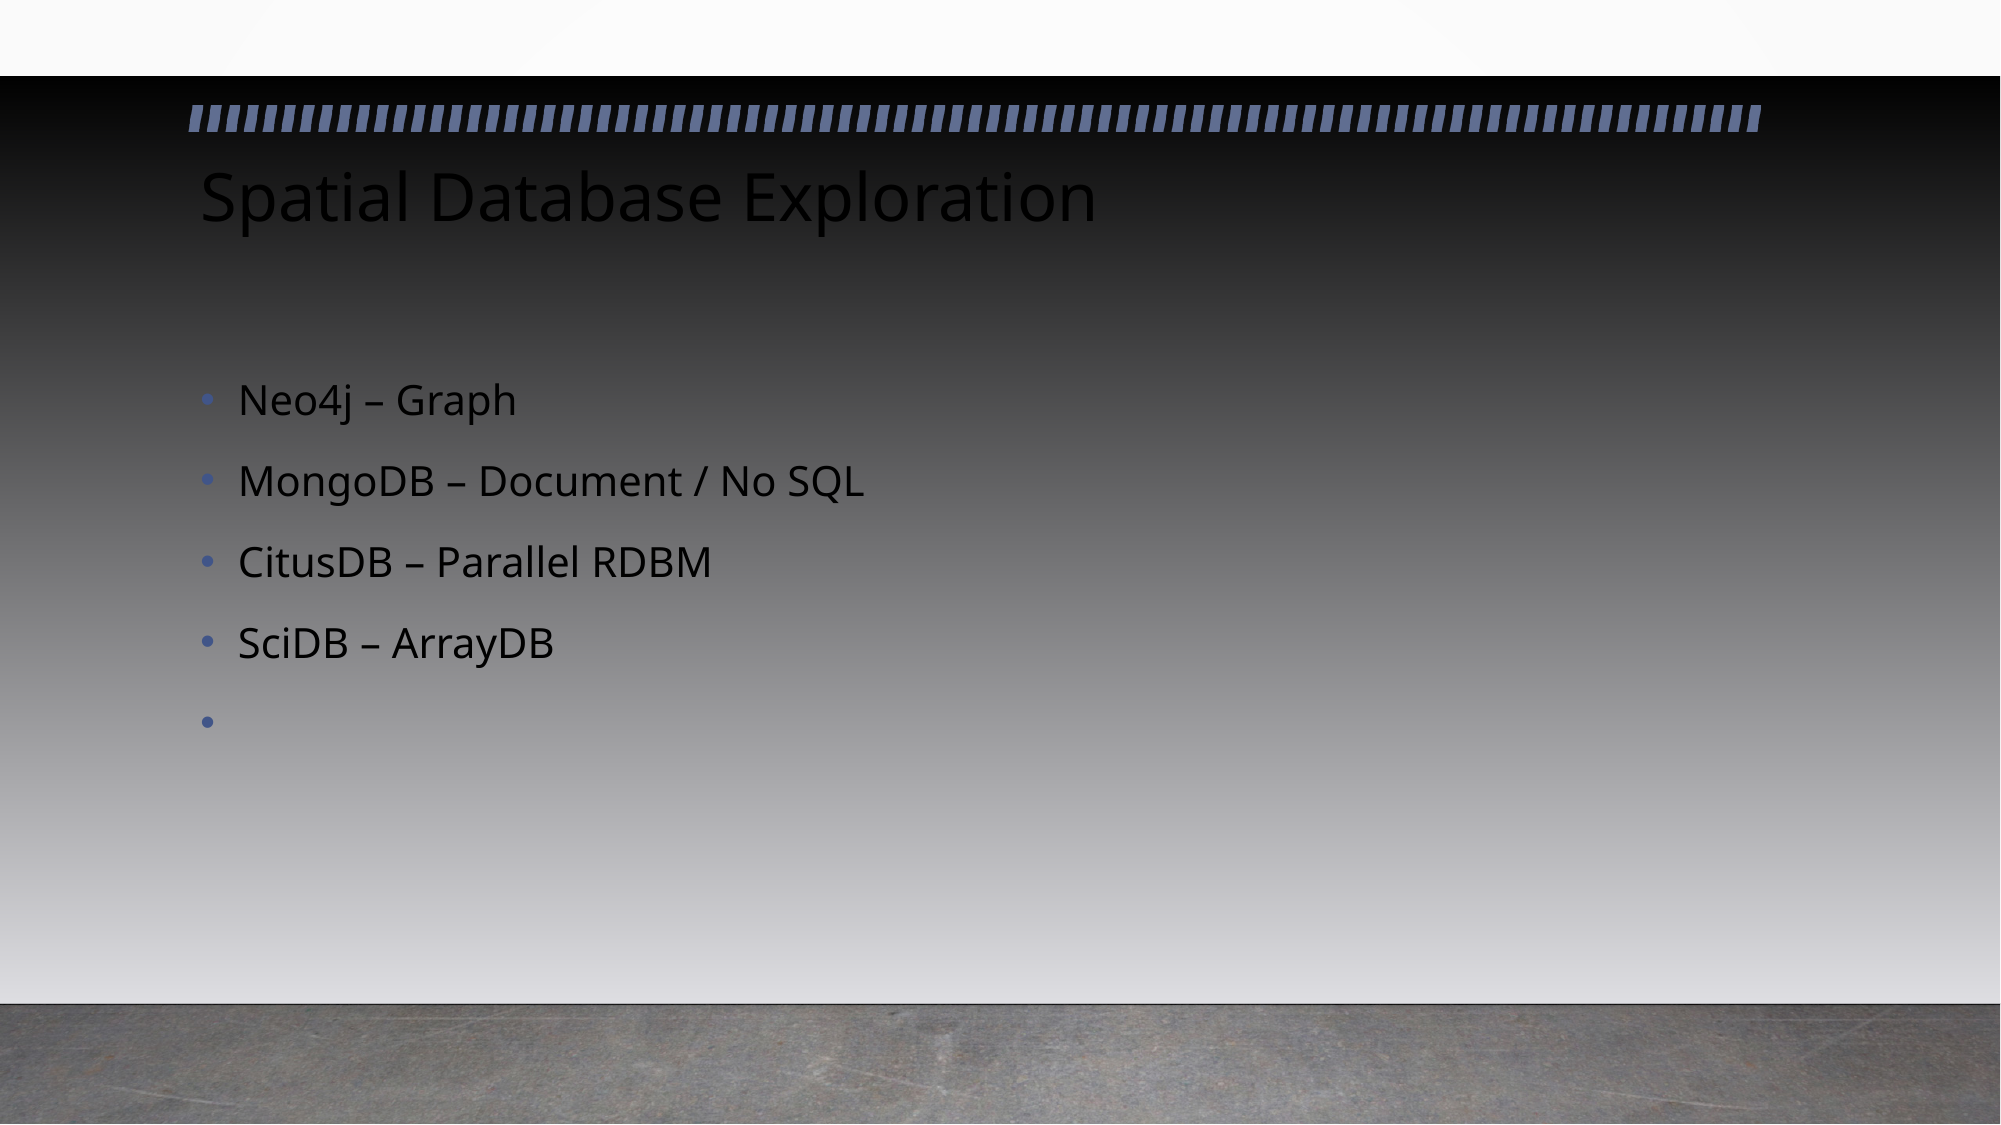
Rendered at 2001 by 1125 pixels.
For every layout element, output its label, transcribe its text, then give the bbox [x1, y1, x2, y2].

title Spatial Database Exploration [185, 156, 1761, 329]
list Neo4j – Graph MongoDB – Document / No SQL CitusDB – Parallel RDBM SciDB – ArrayDB [185, 356, 1761, 897]
